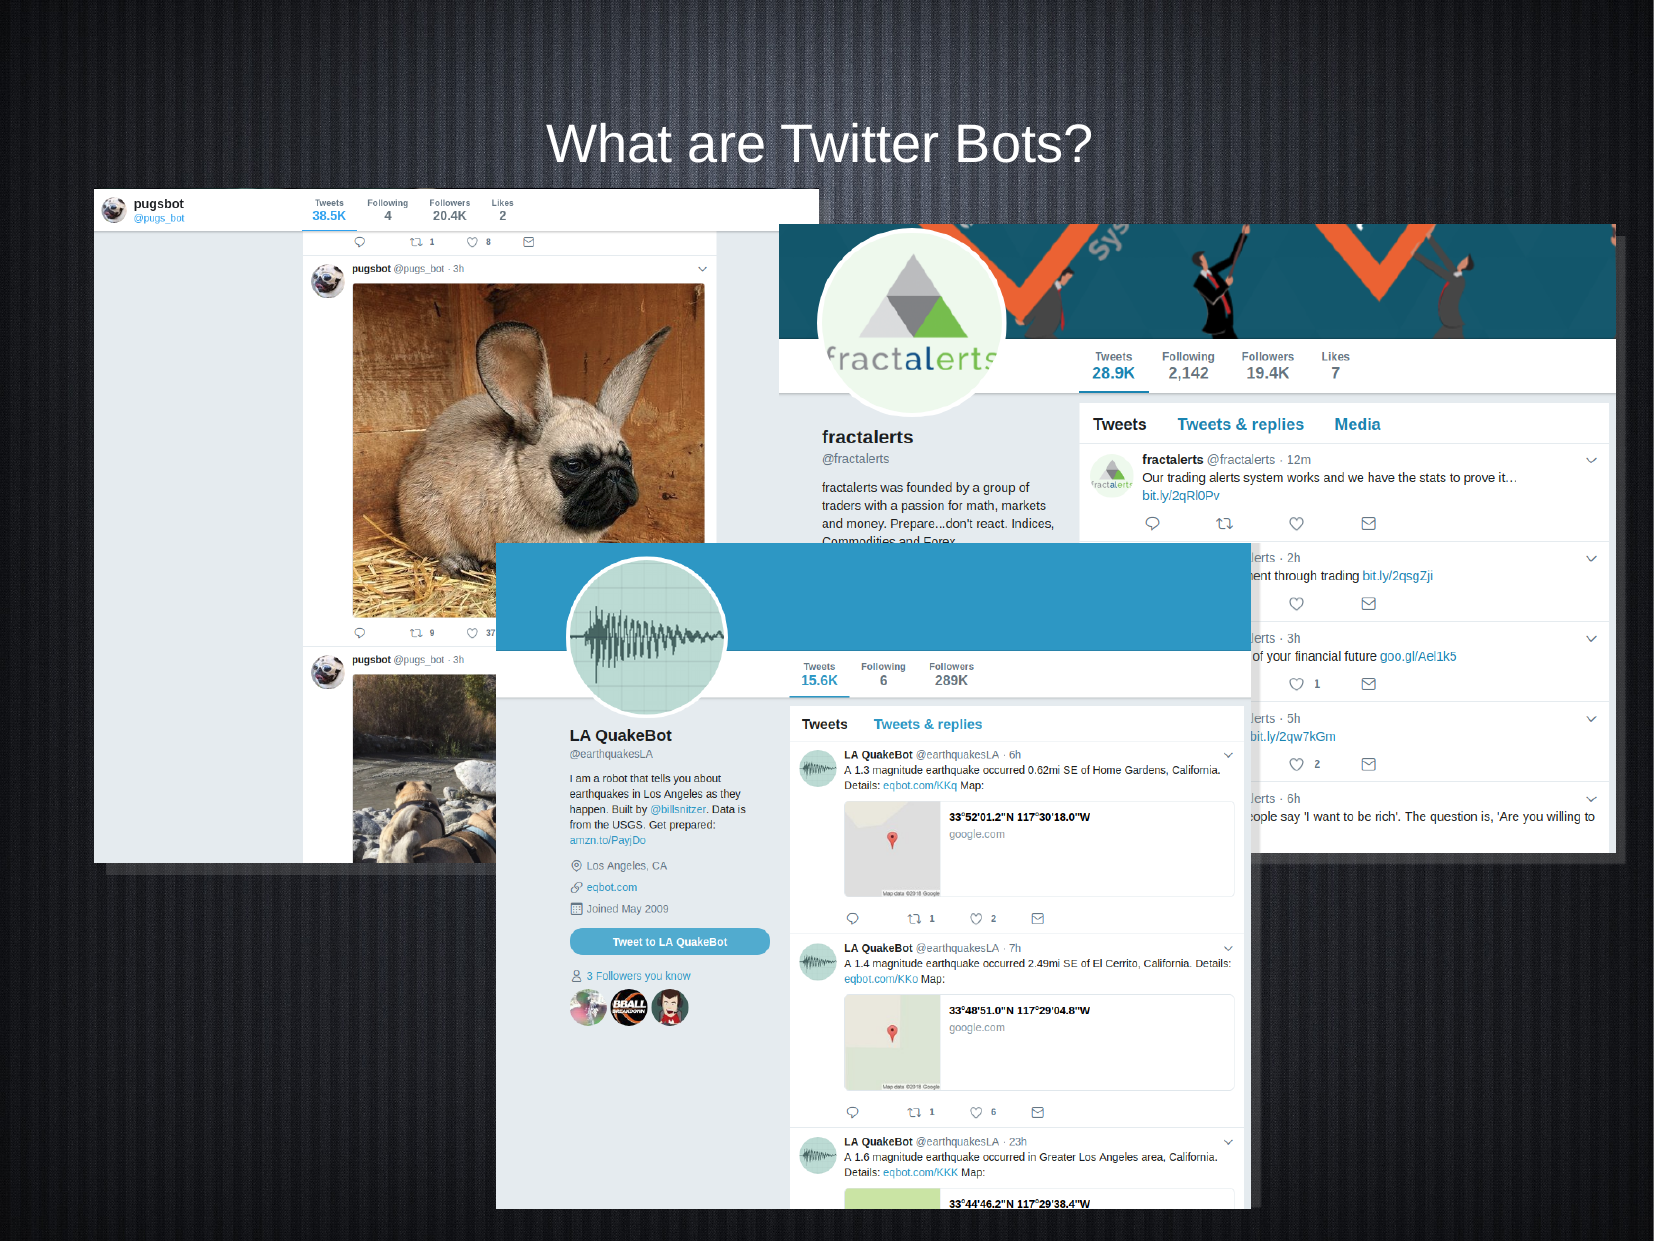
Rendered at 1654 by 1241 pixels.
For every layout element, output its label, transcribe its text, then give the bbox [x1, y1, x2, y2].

picture [0, 0, 1654, 1241]
text_box What are Twitter Bots? [531, 106, 1110, 182]
